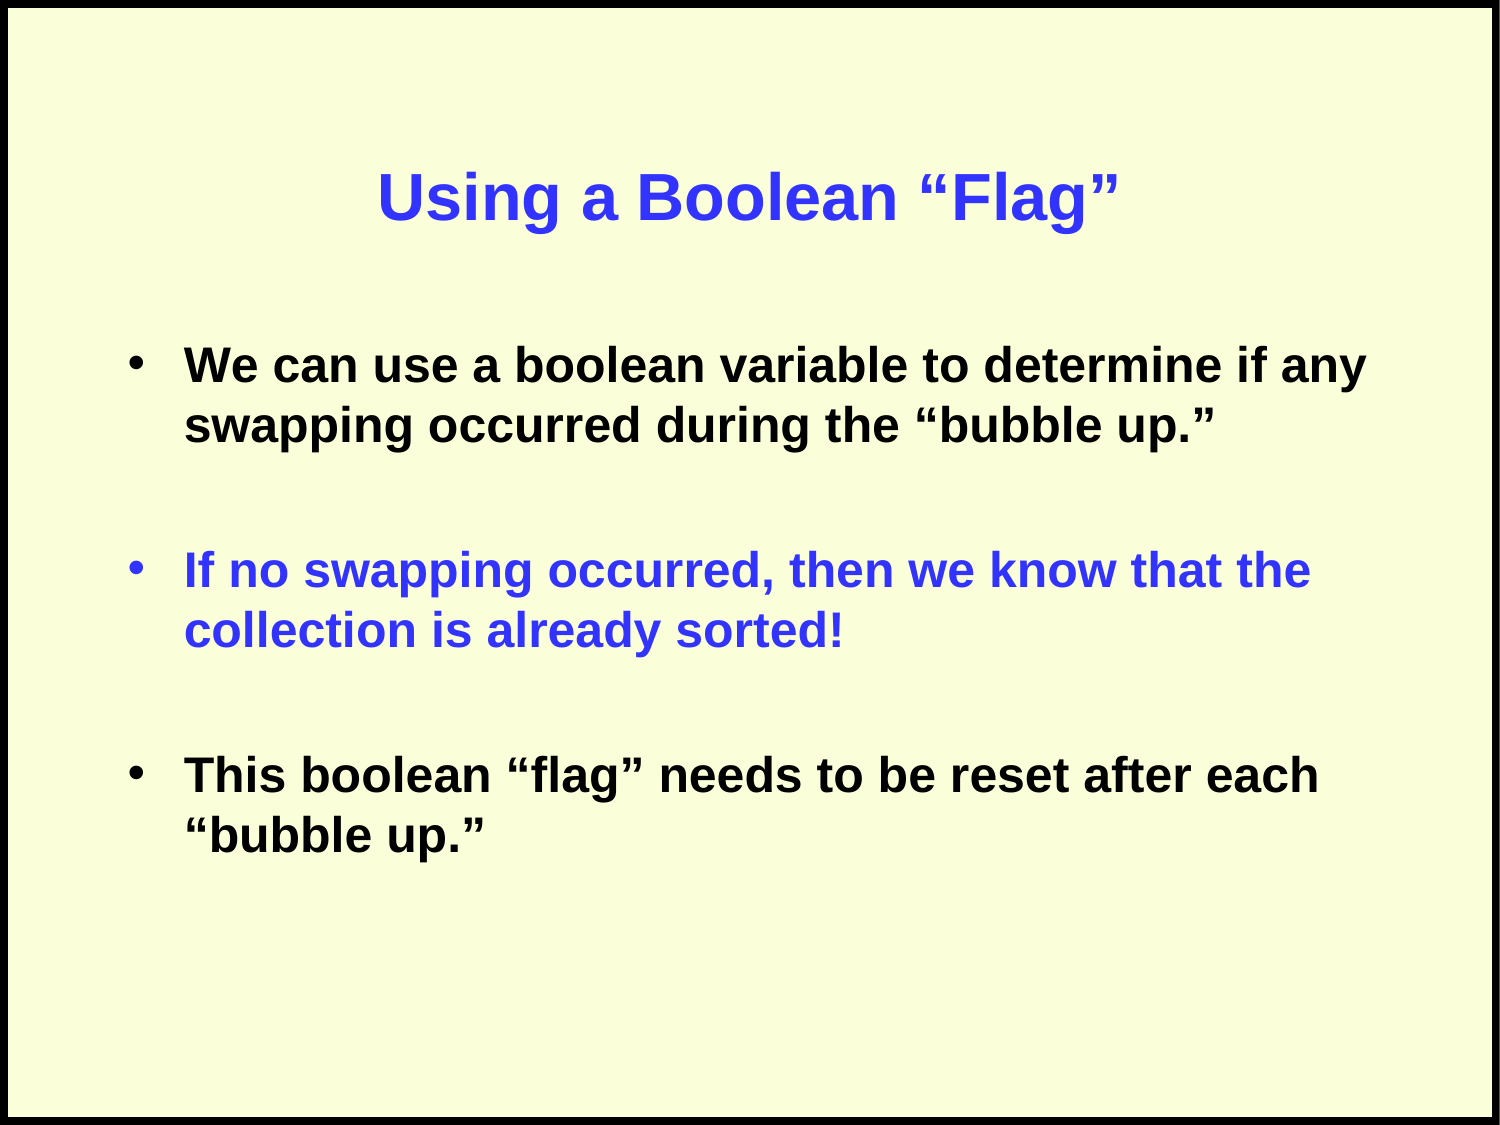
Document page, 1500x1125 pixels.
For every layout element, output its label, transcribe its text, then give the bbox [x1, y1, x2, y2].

title Using a Boolean “Flag” [112, 99, 1388, 288]
list We can use a boolean variable to determine if any swapping occurred during the “bubble up.” If no swapping occurred, then we know that the collection is already sorted! This boolean “flag” needs to be reset after each “bubble up.” [112, 324, 1388, 1000]
